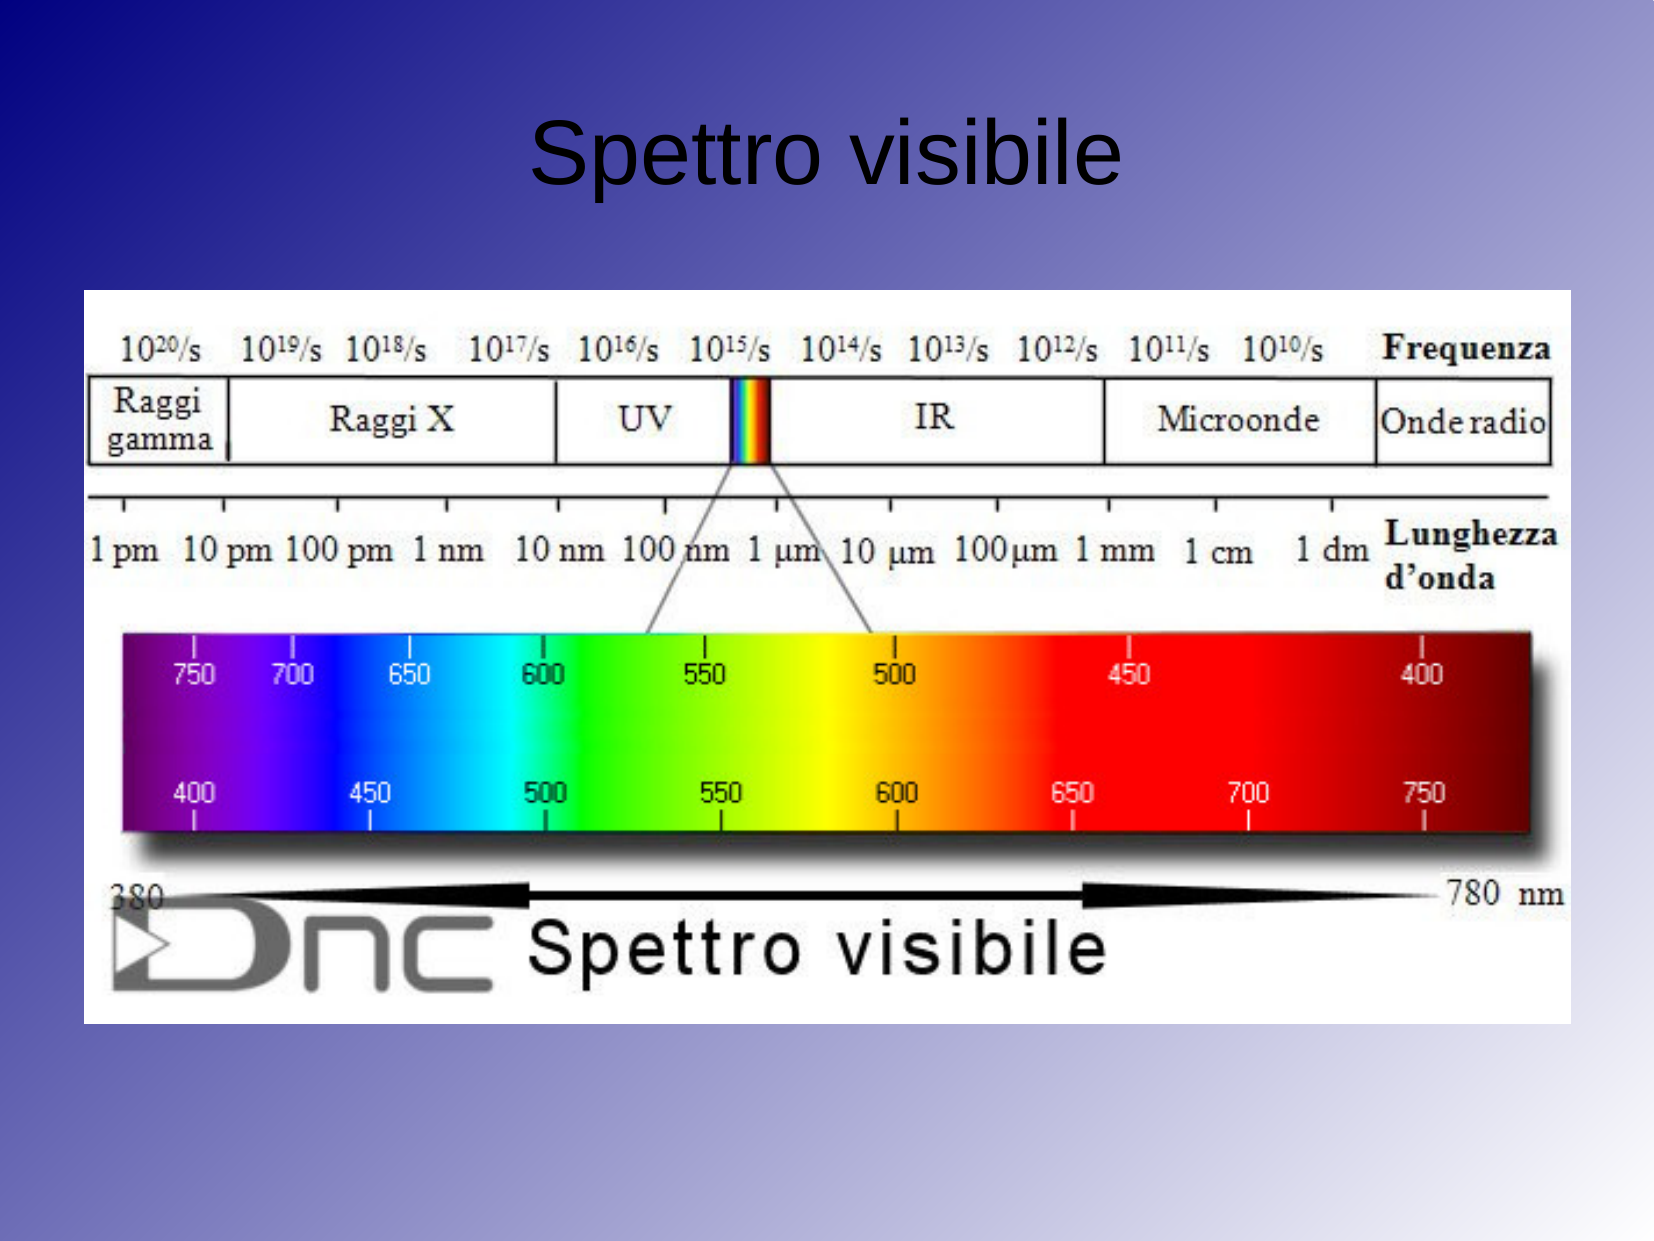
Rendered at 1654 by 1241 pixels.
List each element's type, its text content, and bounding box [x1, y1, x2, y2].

title Spettro visibile [82, 49, 1571, 257]
picture [84, 290, 1571, 1024]
